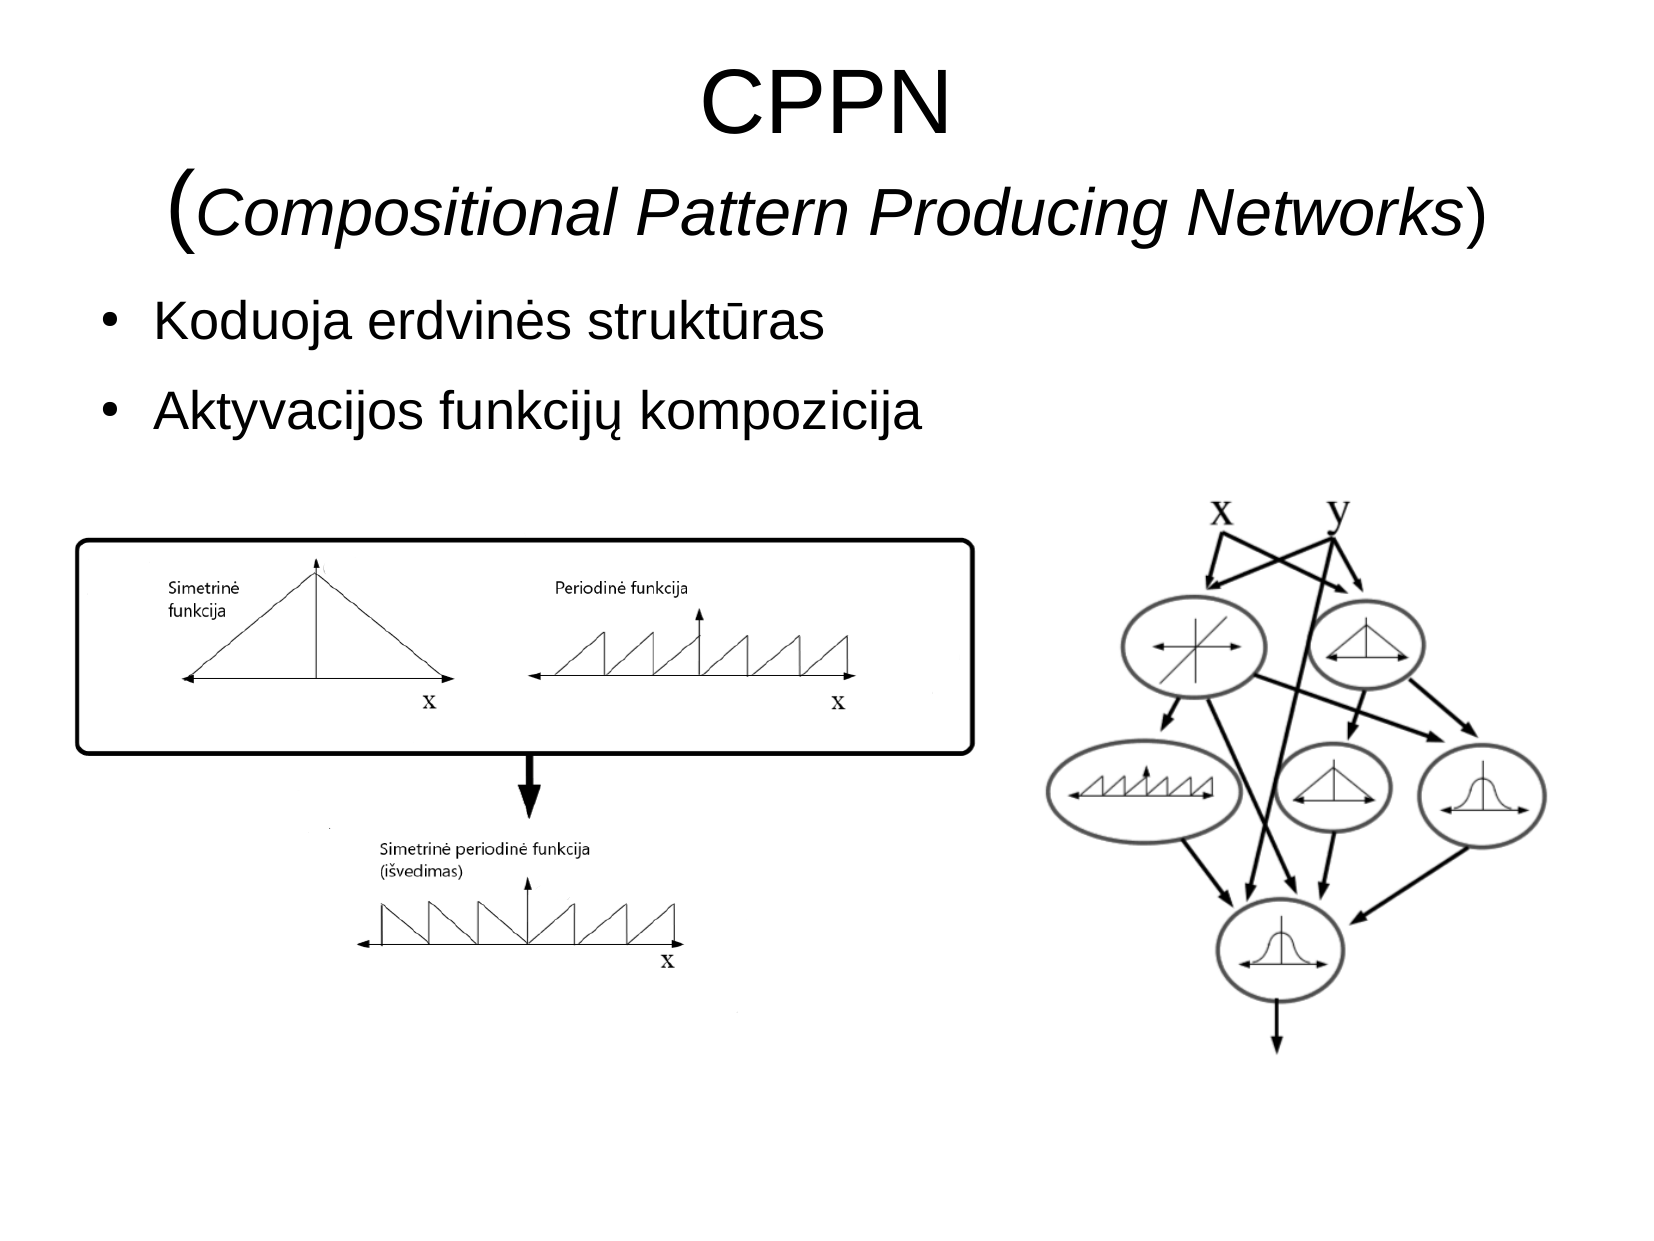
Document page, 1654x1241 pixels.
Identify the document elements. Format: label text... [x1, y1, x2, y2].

list Koduoja erdvinės struktūras Aktyvacijos funkcijų kompozicija [82, 290, 1571, 1010]
title CPPN (Compositional Pattern Producing Networks) [82, 49, 1571, 257]
picture [33, 459, 1595, 1063]
